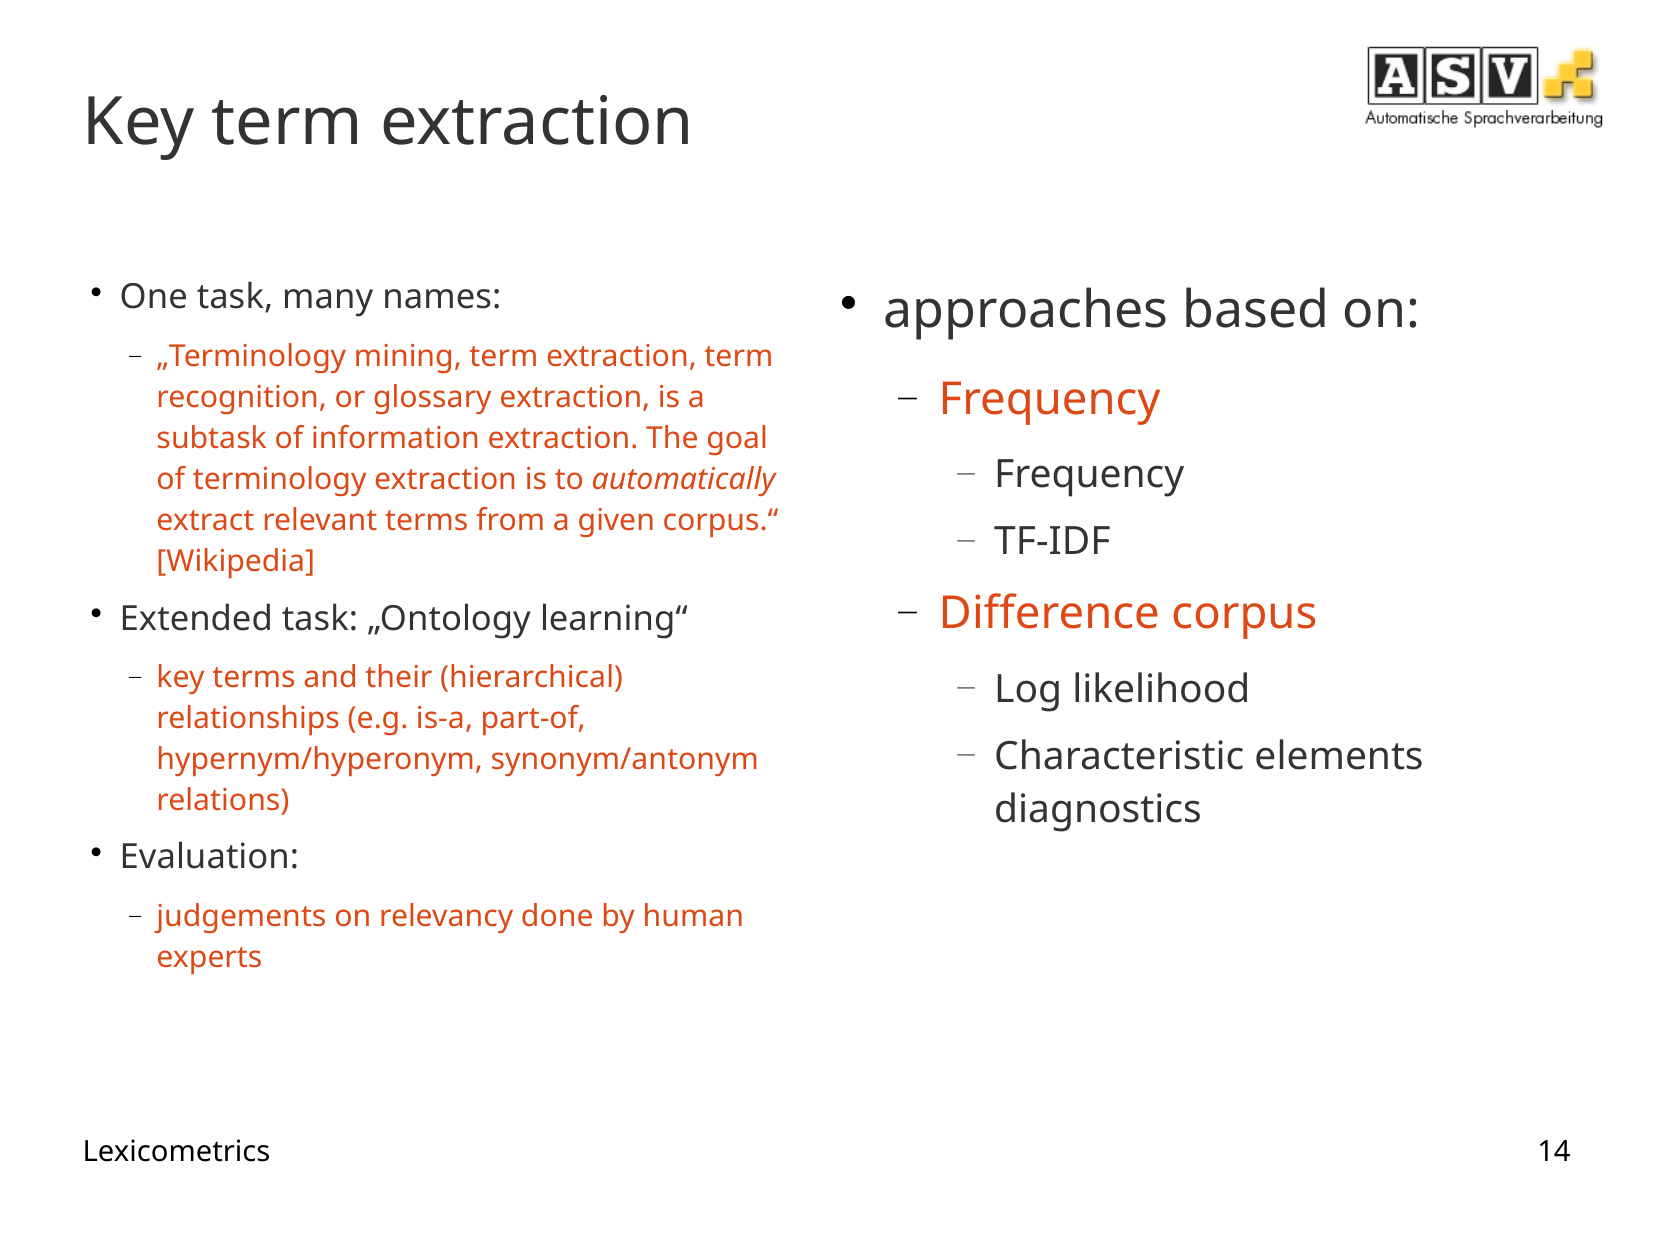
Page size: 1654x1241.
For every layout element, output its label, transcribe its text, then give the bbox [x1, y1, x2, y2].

title Key term extraction [82, 49, 1347, 189]
list approaches based on: Frequency Frequency TF-IDF Difference corpus Log likelihood Characteristic elements diagnostics [828, 271, 1539, 839]
picture [1364, 43, 1605, 129]
list One task, many names: „Terminology mining, term extraction, term recognition, or glossary extraction, is a subtask of information extraction. The goal of terminology extraction is to automatically extract relevant terms from a given corpus.“ [Wikipedia] Extended task: „Ontology learning“ key terms and their (hierarchical) relationships (e.g. is-a, part-of, hypernym/hyperonym, synonym/antonym relations) Evaluation: judgements on relevancy done by human experts [82, 271, 793, 991]
